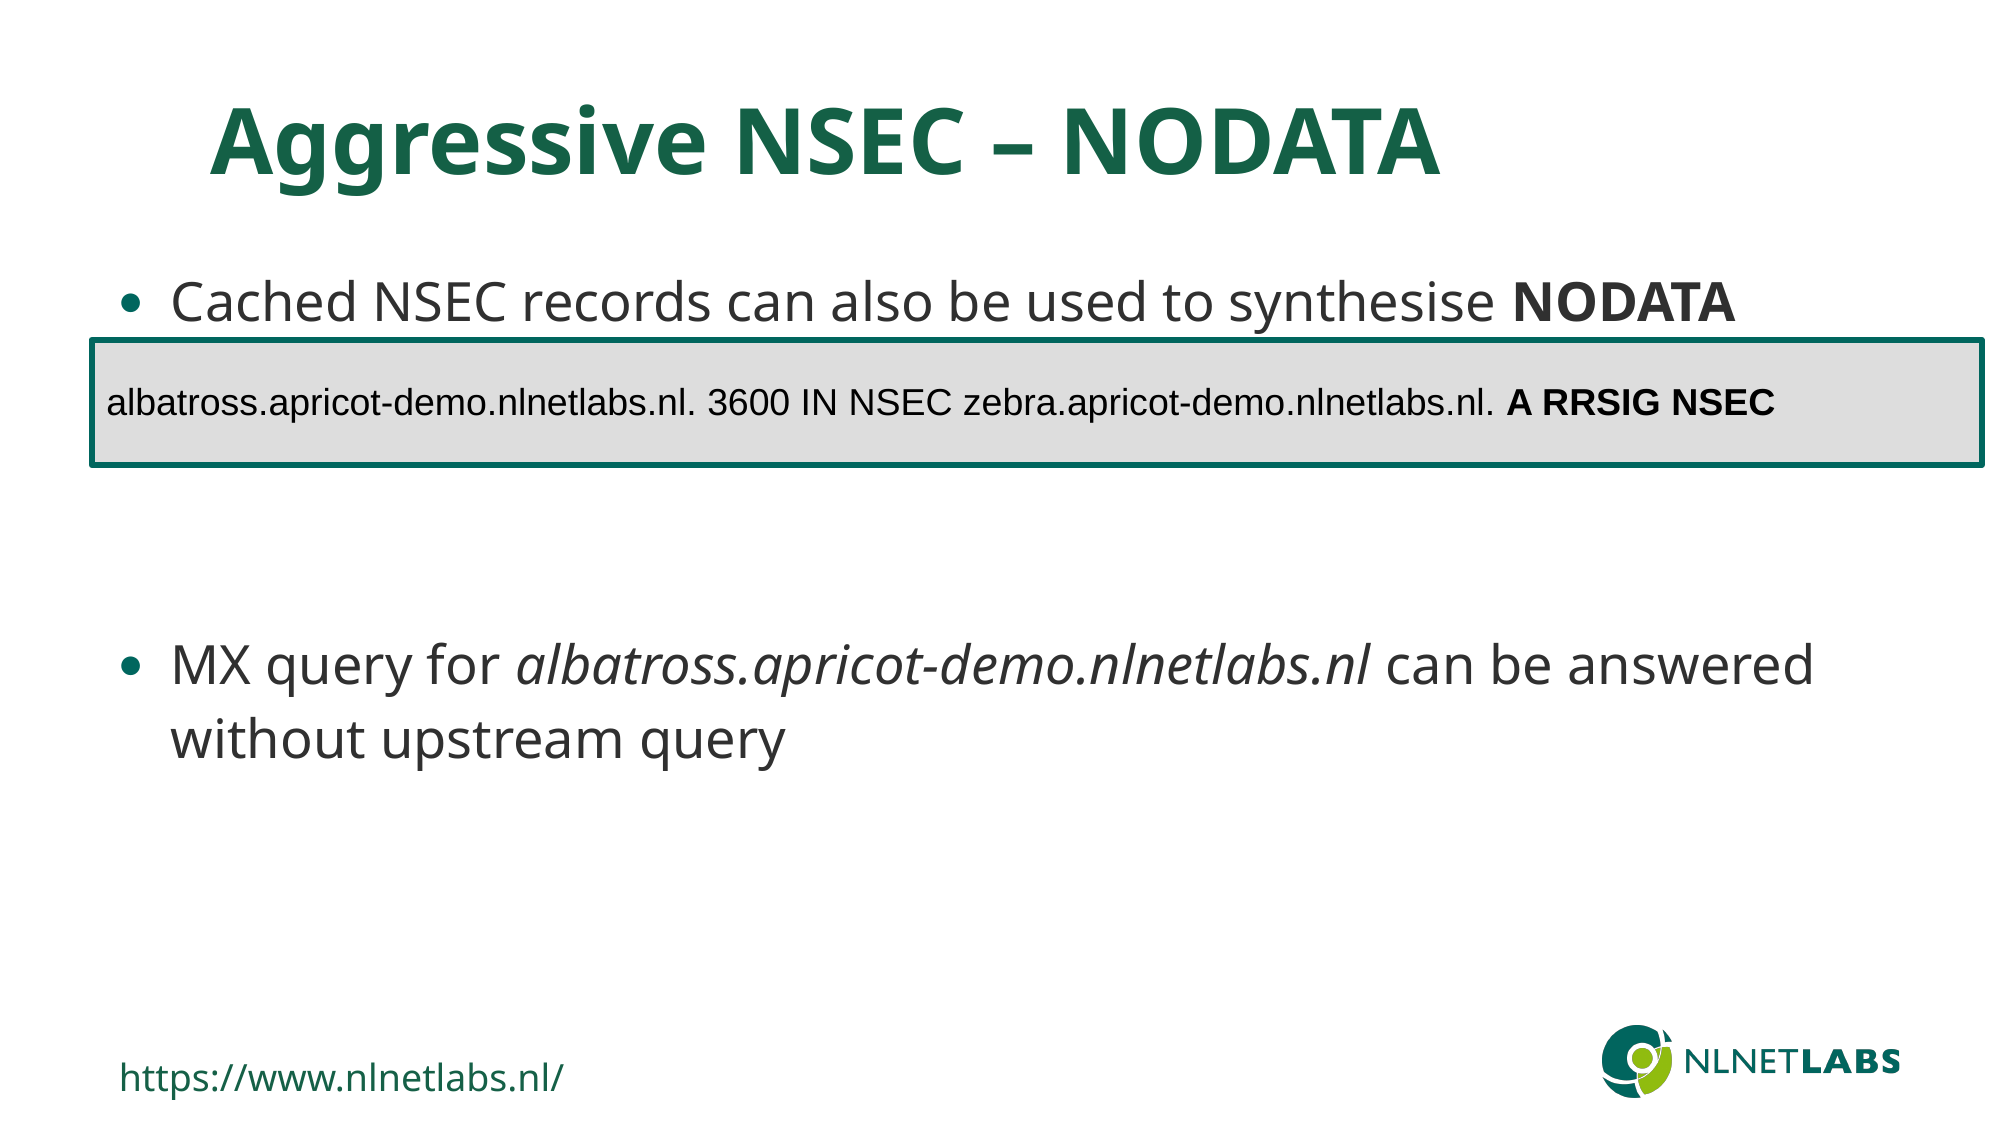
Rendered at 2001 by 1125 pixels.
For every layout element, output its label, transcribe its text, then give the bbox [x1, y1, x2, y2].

text_box albatross.apricot-demo.nlnetlabs.nl. 3600 IN NSEC zebra.apricot-demo.nlnetlabs.nl. A RRSIG NSEC [91, 339, 1982, 465]
picture [1602, 1025, 1900, 1098]
list Cached NSEC records can also be used to synthesise NODATA answers MX query for albatross.apricot-demo.nlnetlabs.nl can be answered without upstream query [99, 465, 1900, 916]
title Aggressive NSEC – NODATA [210, 44, 1900, 233]
list Cached NSEC records can also be used to synthesise NODATA answers MX query for albatross.apricot-demo.nlnetlabs.nl can be answered without upstream query [99, 263, 1900, 339]
